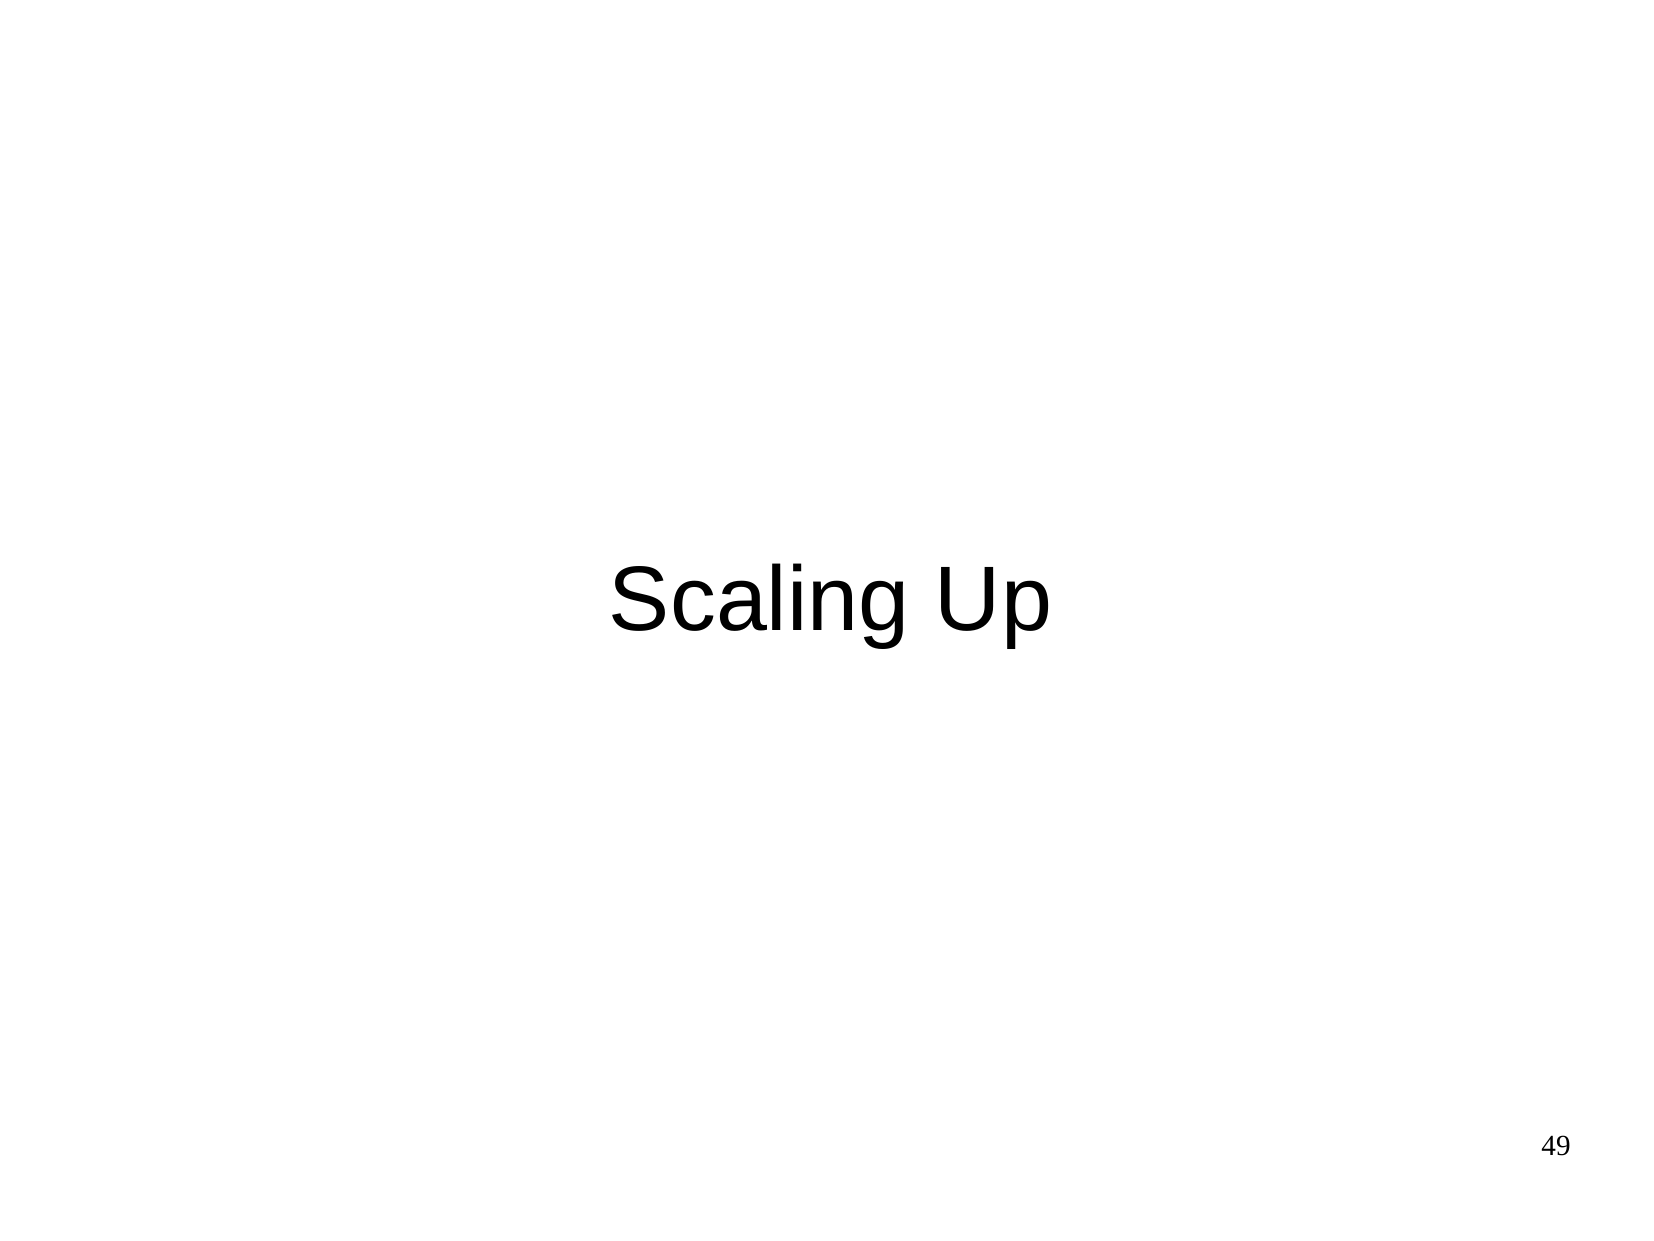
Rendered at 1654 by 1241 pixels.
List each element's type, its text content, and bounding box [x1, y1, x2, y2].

title Scaling Up [86, 495, 1576, 703]
